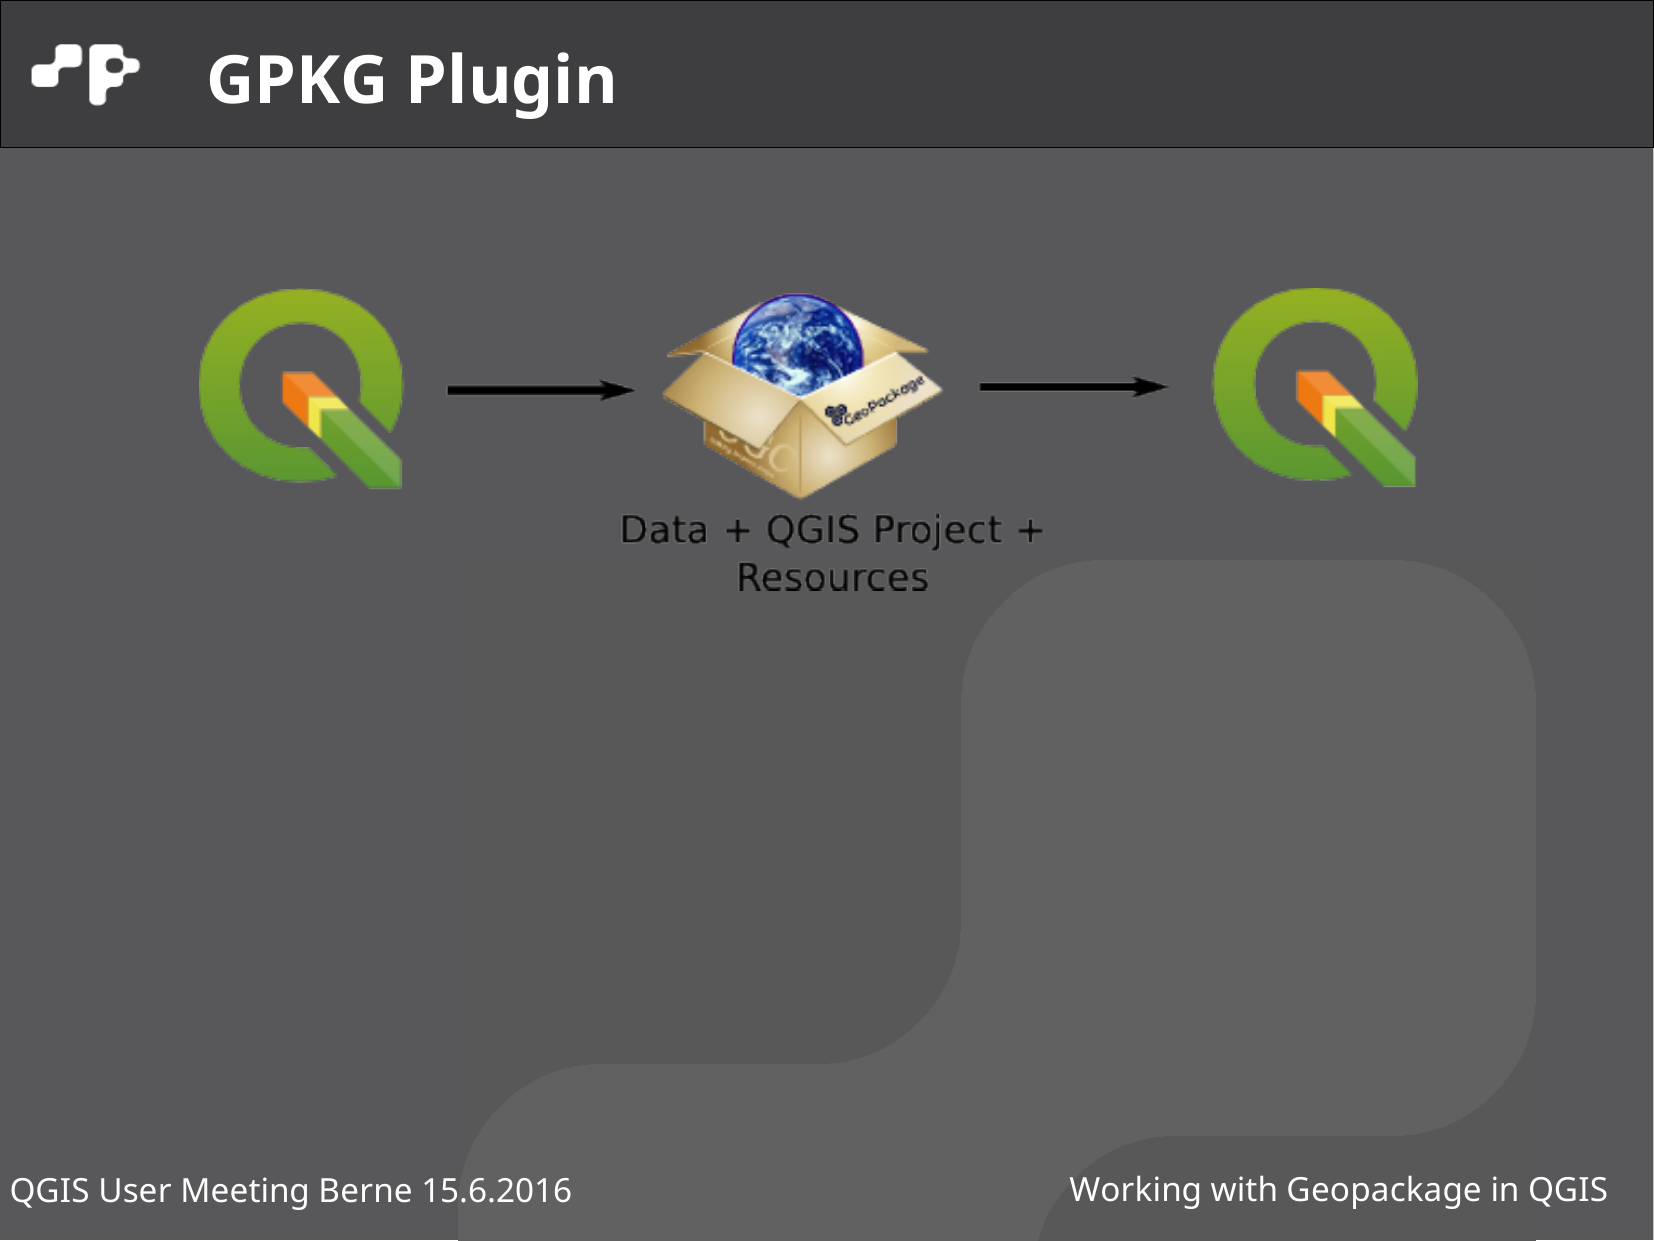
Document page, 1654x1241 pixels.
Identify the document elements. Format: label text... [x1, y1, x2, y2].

title GPKG Plugin [206, 29, 1388, 119]
picture [29, 42, 143, 106]
picture [199, 288, 1536, 1241]
